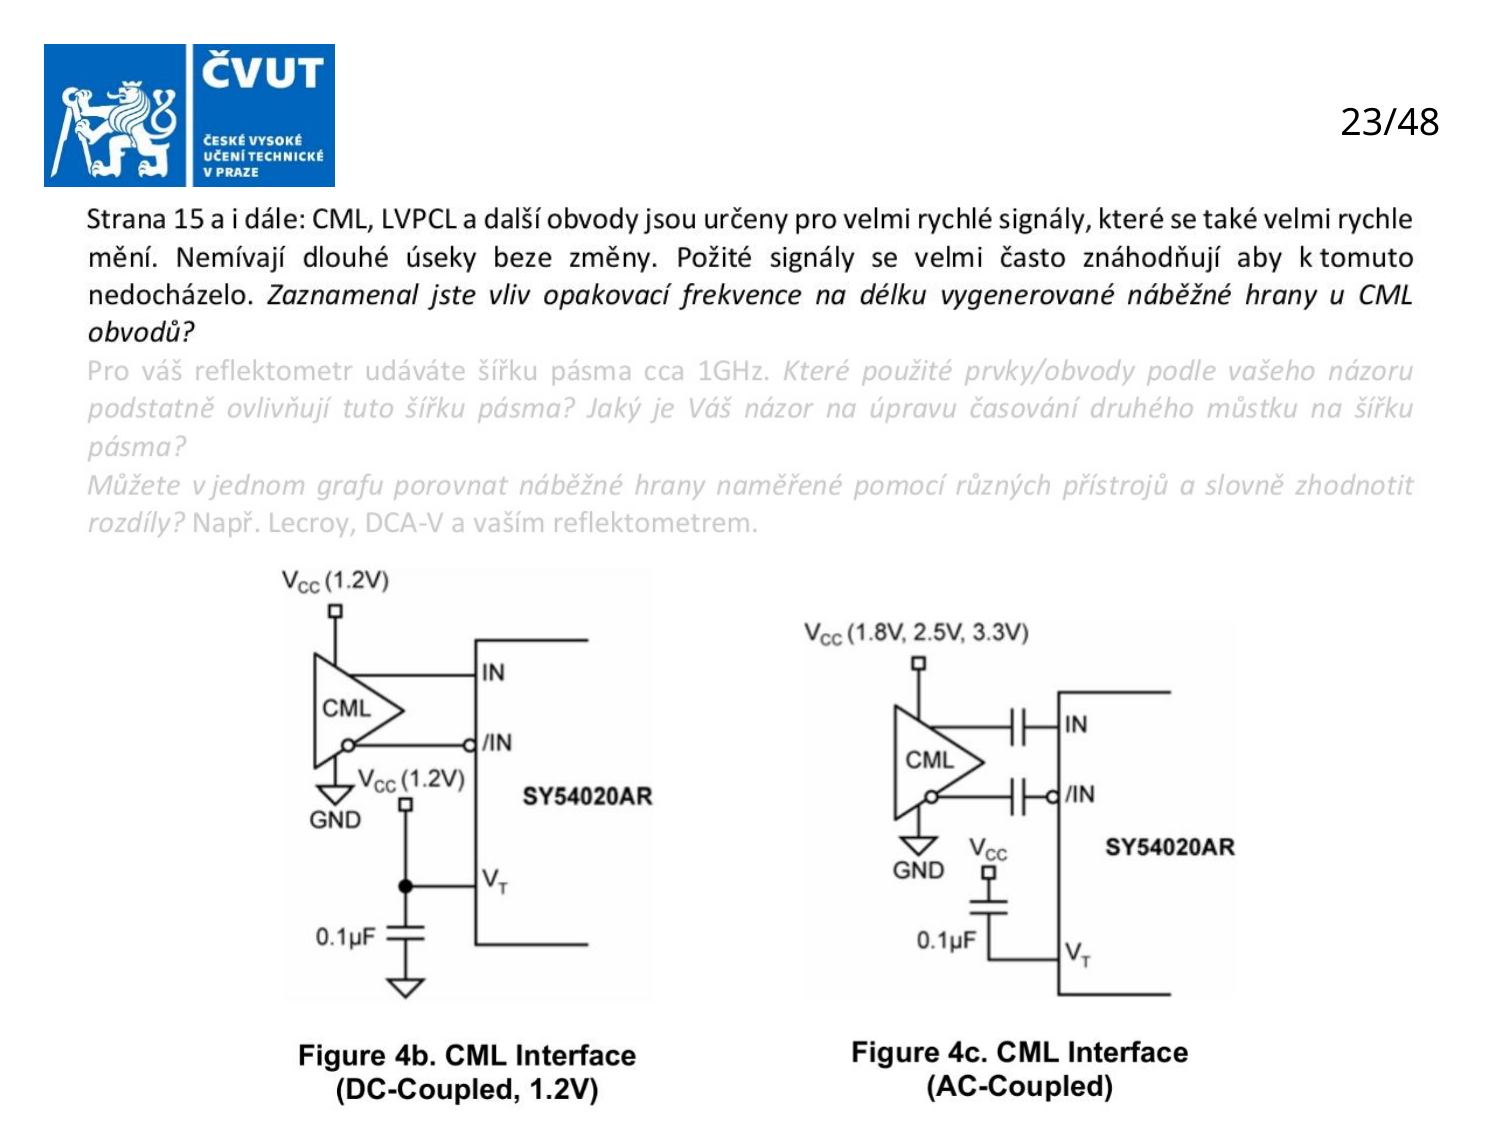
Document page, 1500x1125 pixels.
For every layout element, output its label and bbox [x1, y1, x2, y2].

picture [44, 44, 335, 187]
picture [75, 198, 1426, 344]
picture [260, 556, 1266, 1124]
text_box [15, 344, 1486, 545]
